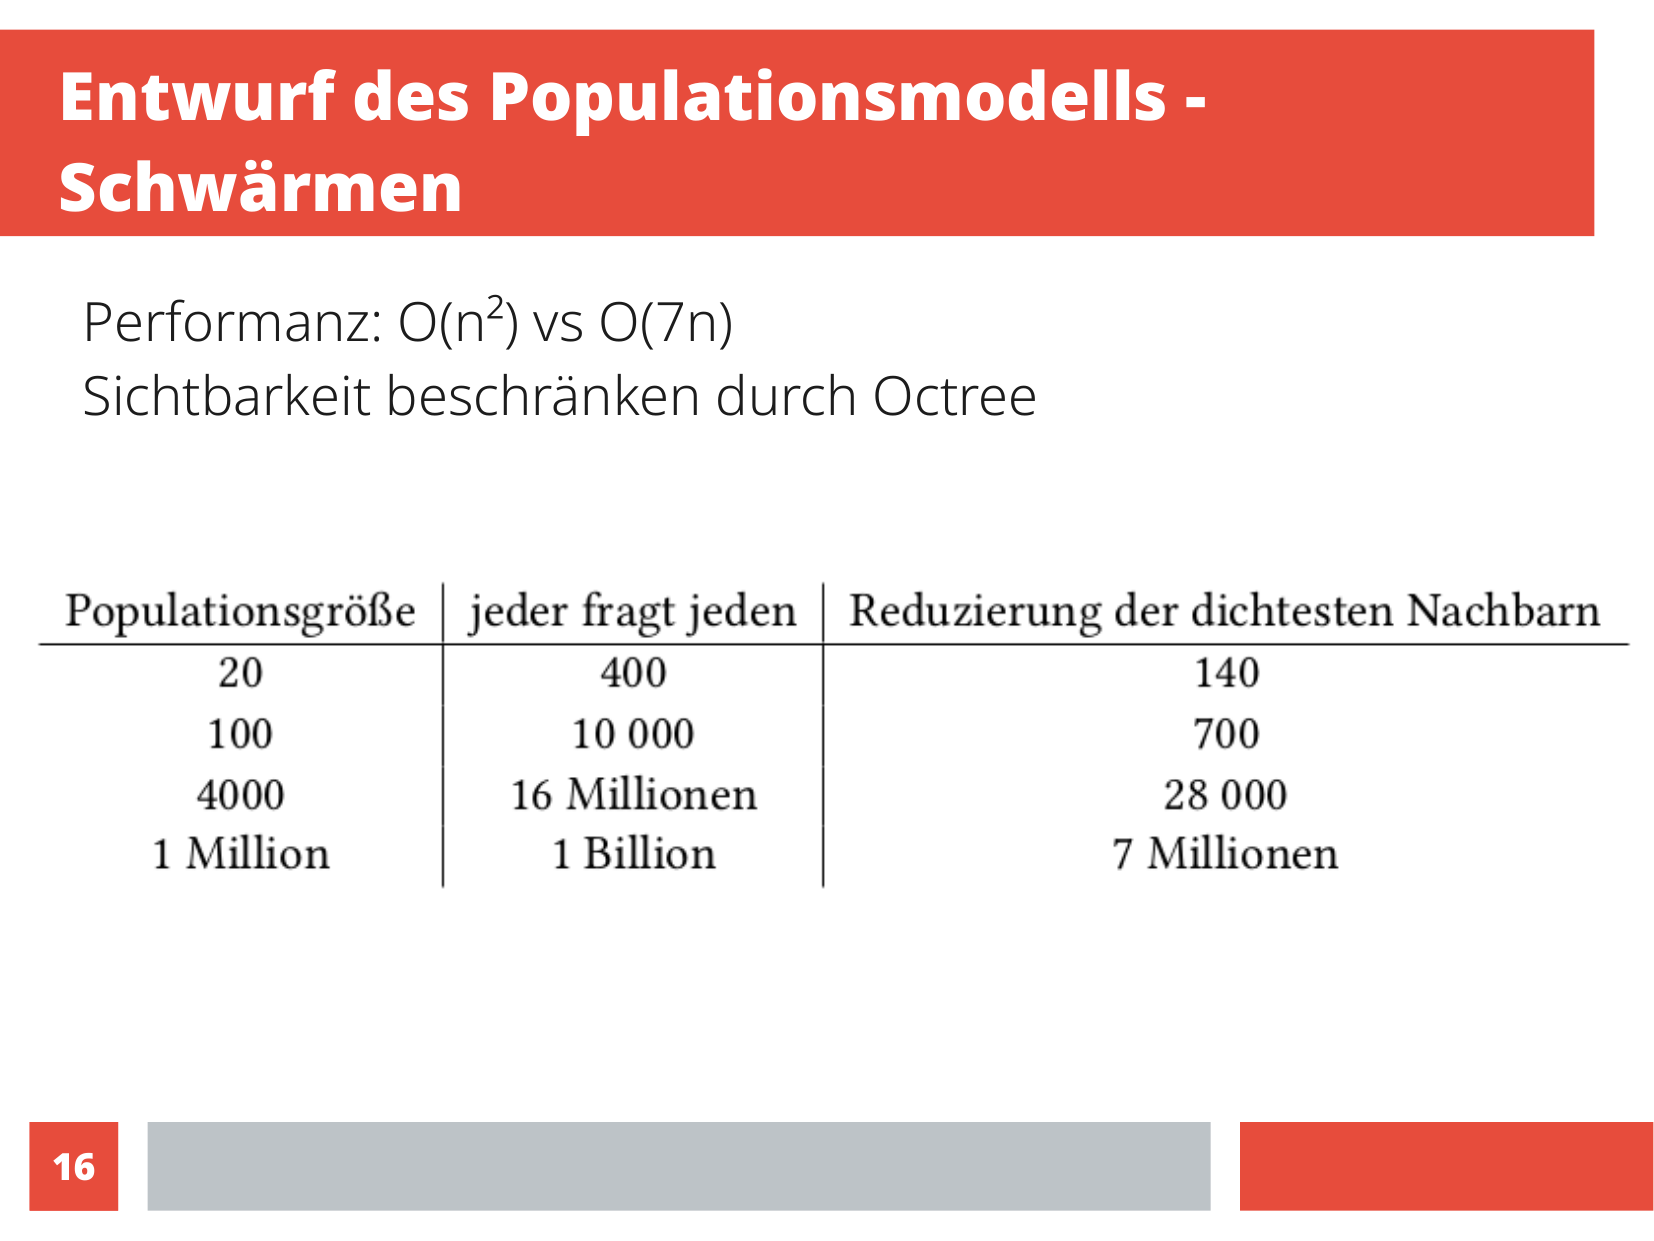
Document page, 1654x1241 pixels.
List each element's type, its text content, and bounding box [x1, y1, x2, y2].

picture [15, 555, 1654, 934]
subtitle Performanz: O(n²) vs O(7n) Sichtbarkeit beschränken durch Octree [82, 283, 1571, 485]
title Entwurf des Populationsmodells - Schwärmen [59, 49, 1595, 207]
